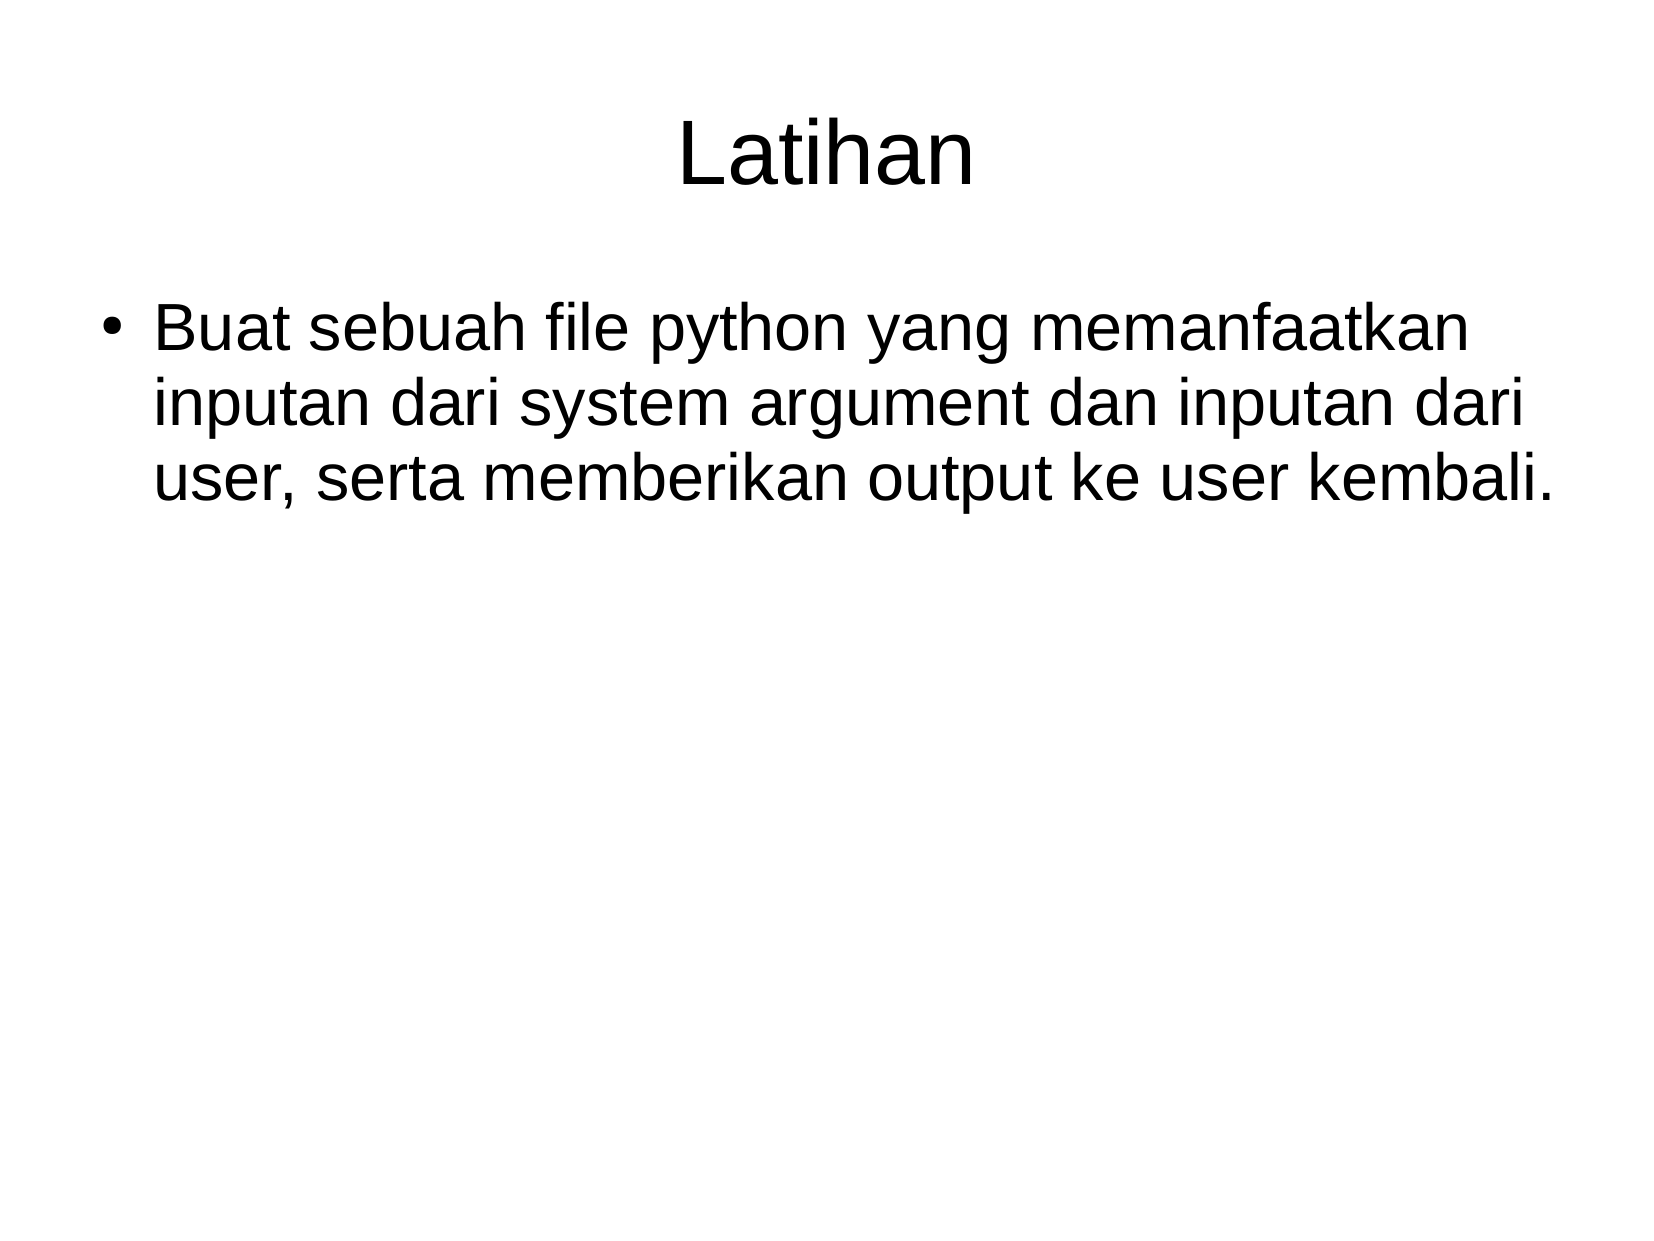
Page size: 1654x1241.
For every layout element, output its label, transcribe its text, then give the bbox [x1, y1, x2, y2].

list Buat sebuah file python yang memanfaatkan inputan dari system argument dan inputan dari user, serta memberikan output ke user kembali. [82, 290, 1571, 1010]
title Latihan [82, 49, 1571, 257]
